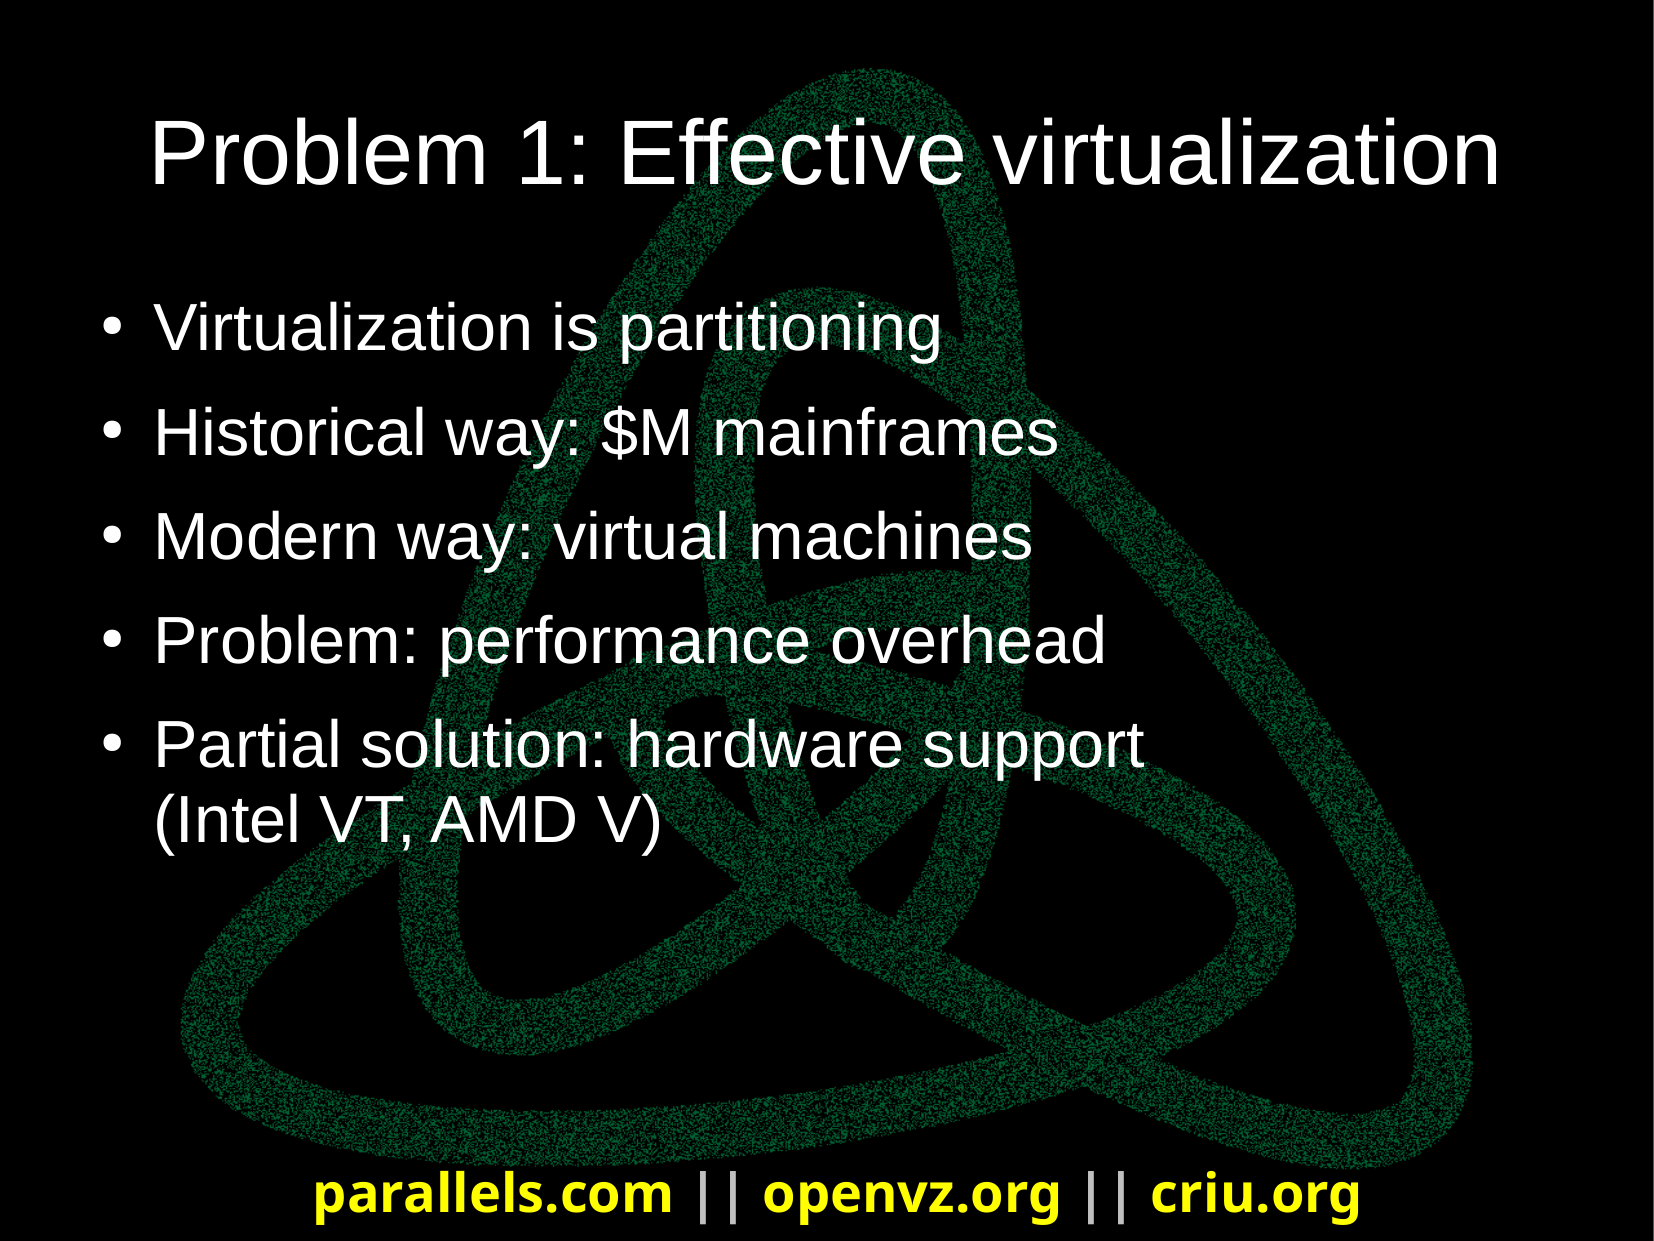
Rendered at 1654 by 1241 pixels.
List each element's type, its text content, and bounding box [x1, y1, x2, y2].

title Problem 1: Effective virtualization [82, 49, 1571, 257]
list Virtualization is partitioning Historical way: $M mainframes Modern way: virtual machines Problem: performance overhead Partial solution: hardware support (Intel VT, AMD V) [82, 290, 1538, 1010]
picture [0, 0, 1654, 1241]
